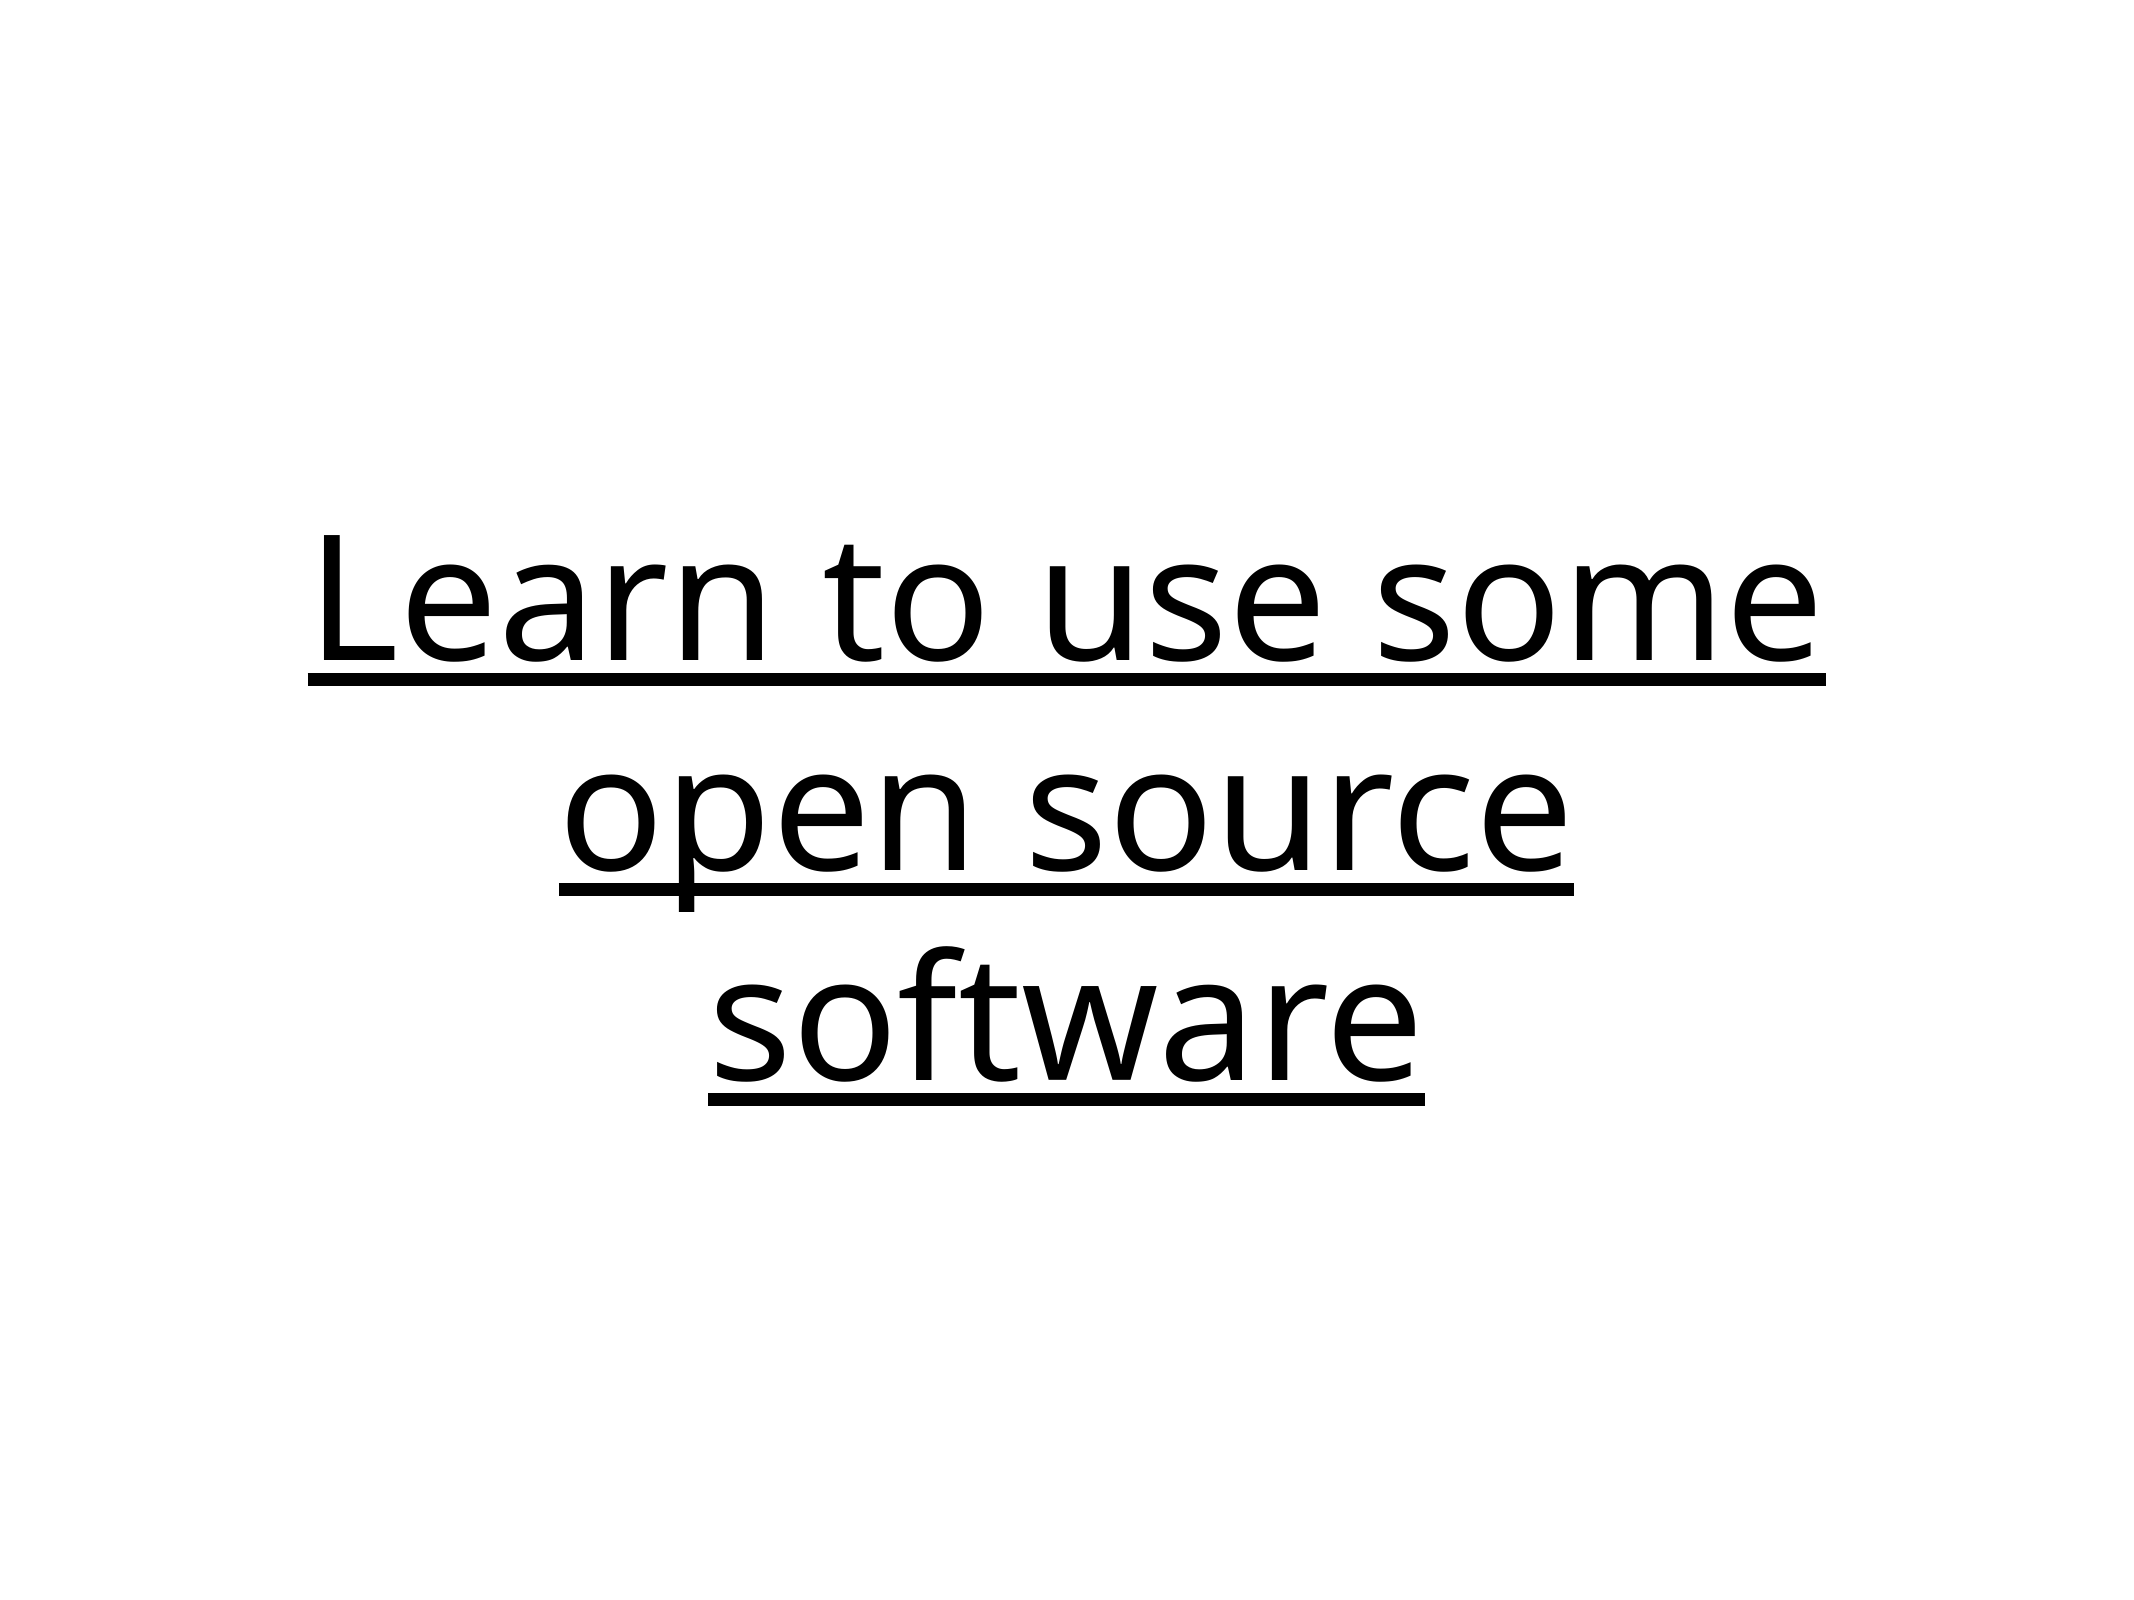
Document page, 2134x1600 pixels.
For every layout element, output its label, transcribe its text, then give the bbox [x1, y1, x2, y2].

title Learn to use some open source software [208, 476, 1925, 1124]
